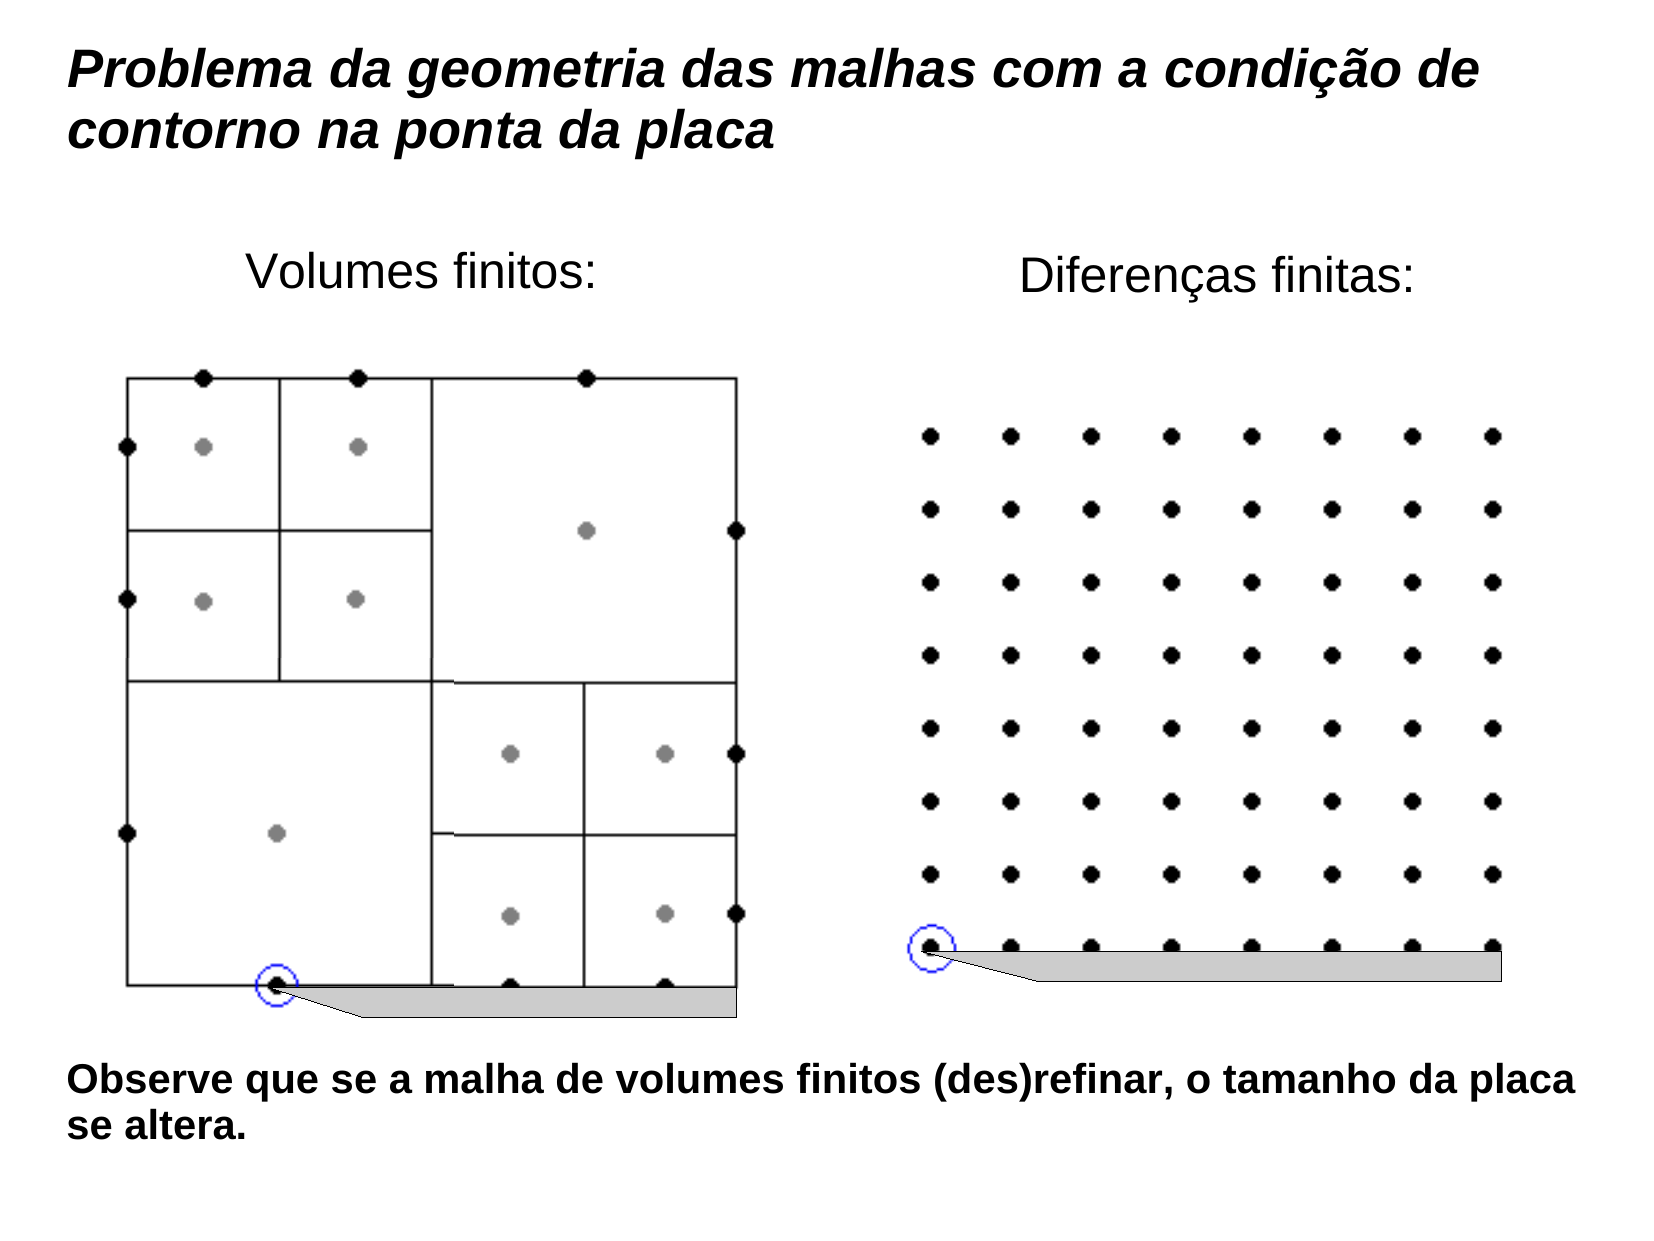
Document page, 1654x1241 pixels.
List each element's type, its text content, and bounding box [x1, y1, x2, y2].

text_box Observe que se a malha de volumes finitos (des)refinar, o tamanho da placa se altera. [51, 1048, 1616, 1164]
text_box Volumes finitos: [230, 236, 733, 308]
text_box Diferenças finitas: [1003, 240, 1506, 312]
text_box [921, 951, 1502, 982]
text_box Problema da geometria das malhas com a condição de contorno na ponta da placa [52, 31, 1654, 167]
picture [862, 397, 1563, 999]
text_box [268, 987, 737, 1018]
picture [94, 345, 789, 1035]
